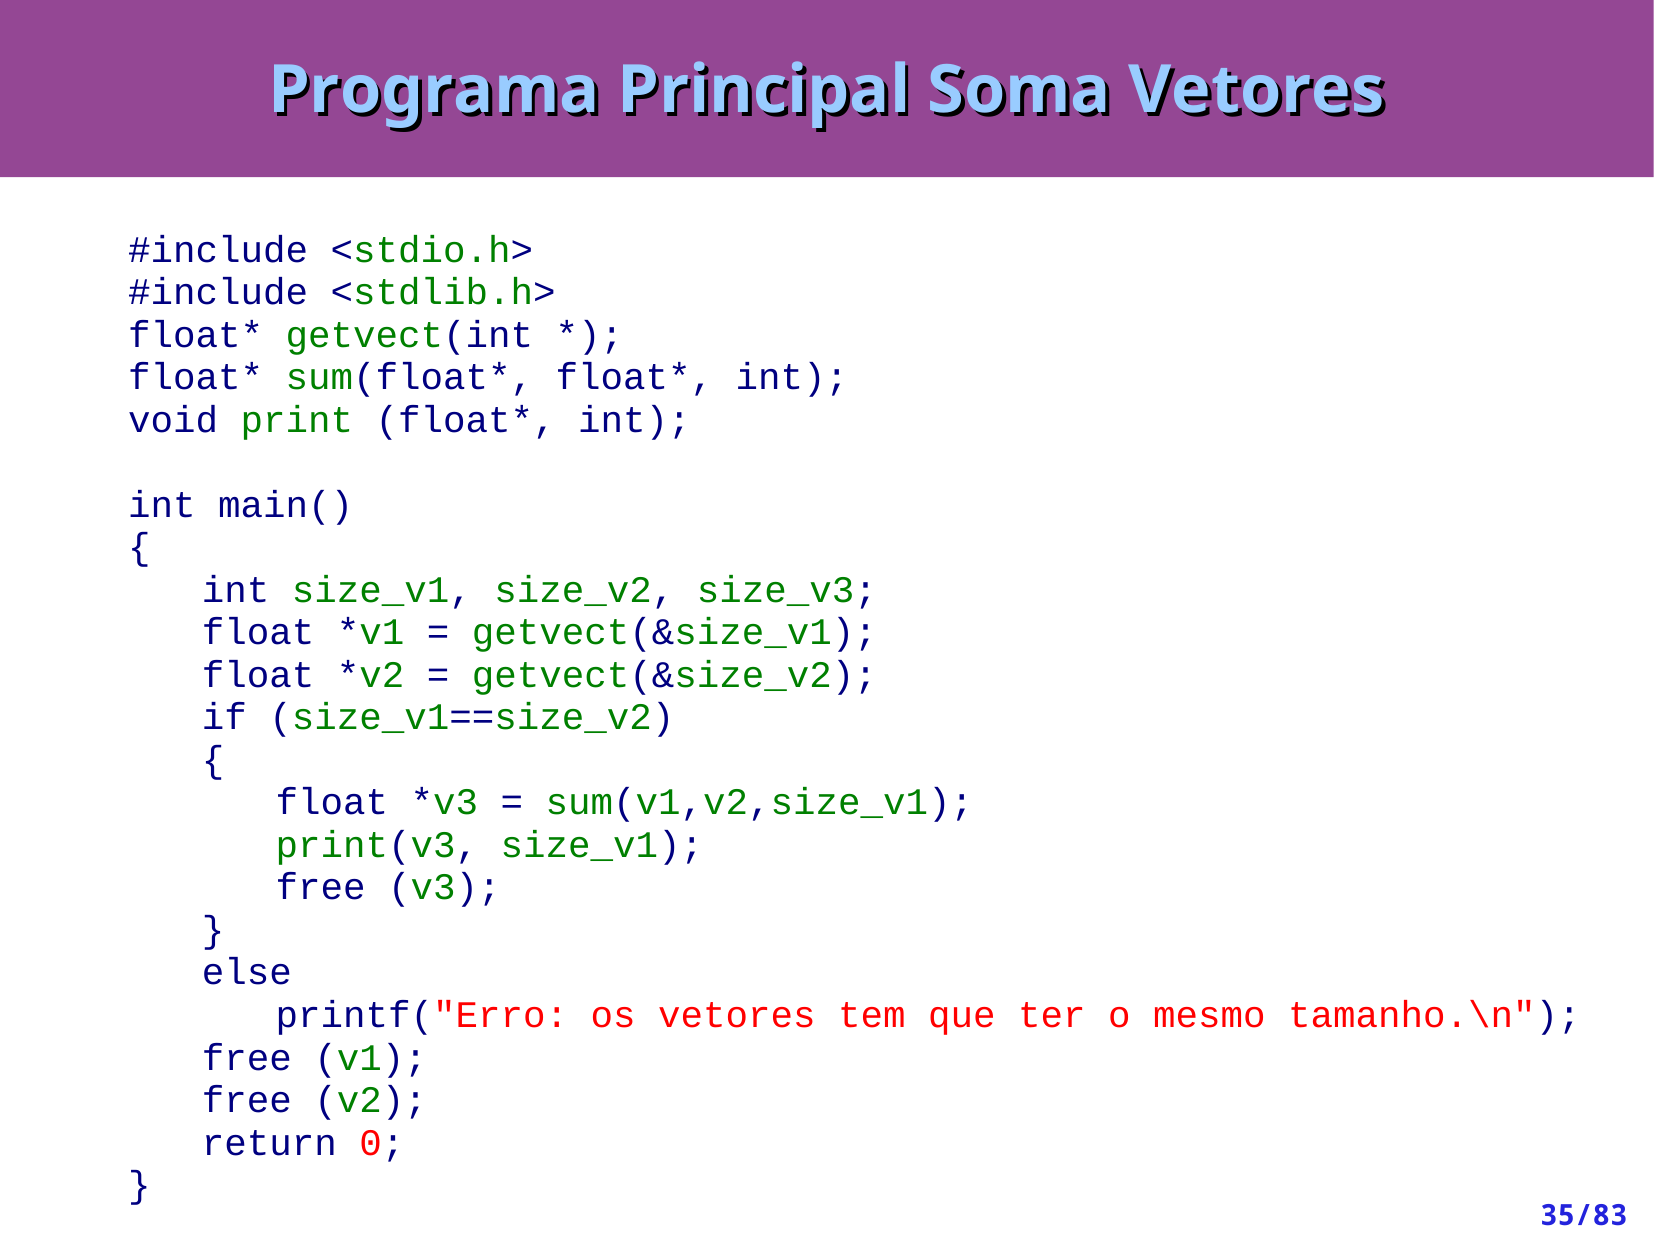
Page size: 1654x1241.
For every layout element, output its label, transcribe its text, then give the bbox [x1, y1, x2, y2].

text_box #include <stdio.h> #include <stdlib.h> float* getvect(int *); float* sum(float*, float*, int); void print (float*, int); int main() { int size_v1, size_v2, size_v3; float *v1 = getvect(&size_v1); float *v2 = getvect(&size_v2); if (size_v1==size_v2) { float *v3 = sum(v1,v2,size_v1); print(v3, size_v1); free (v3); } else printf("Erro: os vetores tem que ter o mesmo tamanho.\n"); free (v1); free (v2); return 0; } [113, 223, 1625, 1152]
title Programa Principal Soma Vetores [82, 0, 1571, 176]
